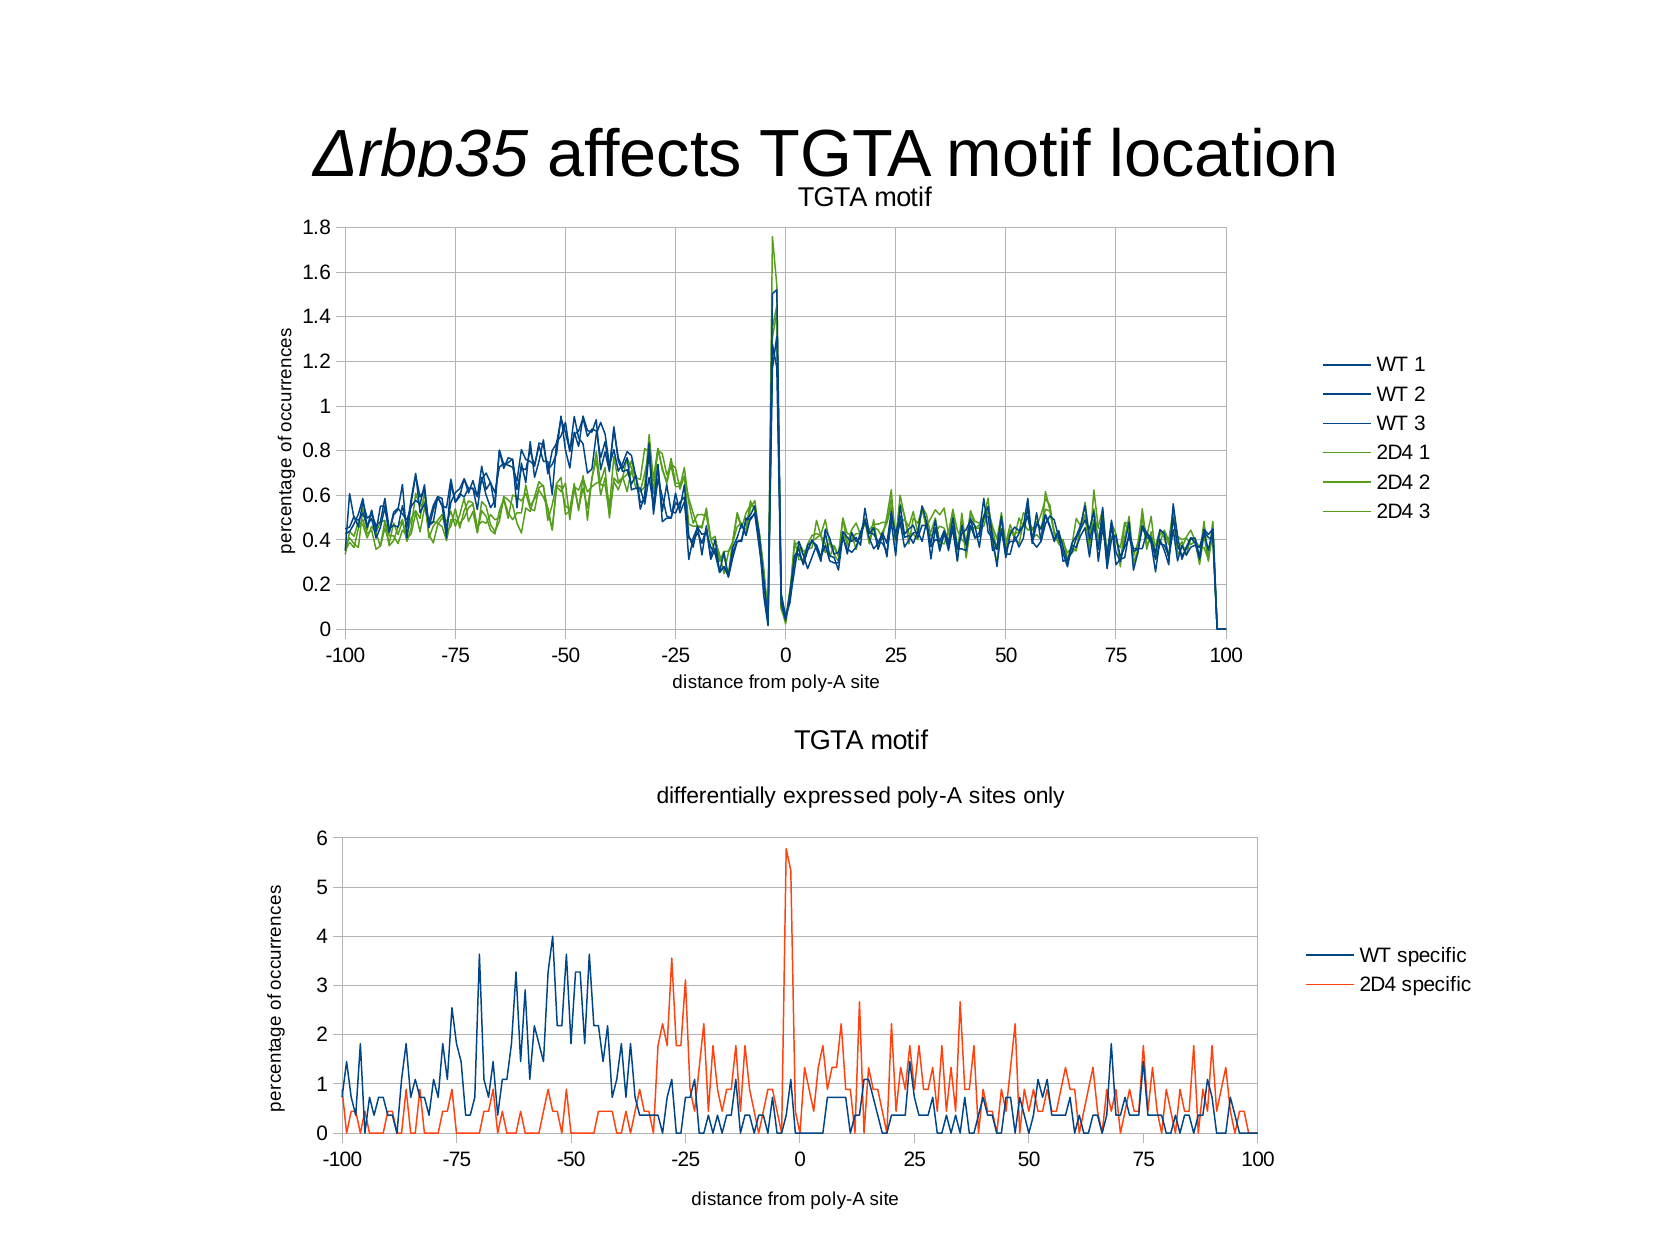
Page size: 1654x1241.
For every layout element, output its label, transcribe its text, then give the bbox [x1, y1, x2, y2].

title Δrbp35 affects TGTA motif location [82, 49, 1571, 257]
chart [231, 175, 1492, 1241]
